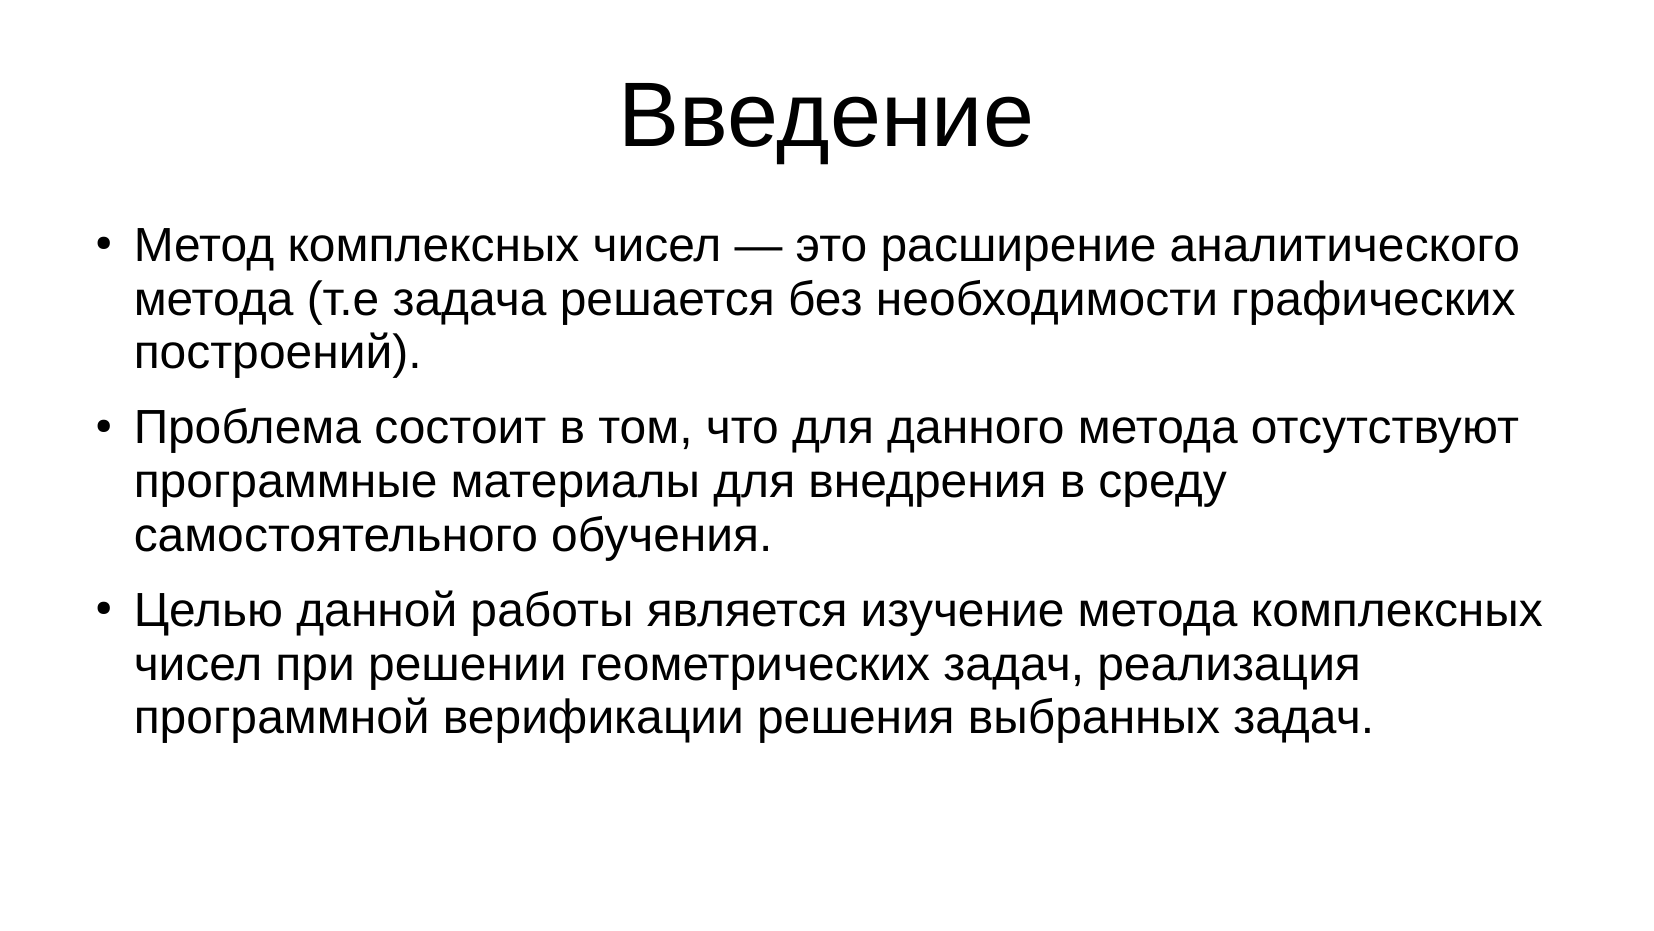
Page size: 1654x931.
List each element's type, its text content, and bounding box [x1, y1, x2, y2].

list Метод комплексных чисел — это расширение аналитического метода (т.е задача решается без необходимости графических построений). Проблема состоит в том, что для данного метода отсутствуют программные материалы для внедрения в среду самостоятельного обучения. Целью данной работы является изучение метода комплексных чисел при решении геометрических задач, реализация программной верификации решения выбранных задач. [82, 217, 1571, 758]
title Введение [82, 37, 1571, 193]
